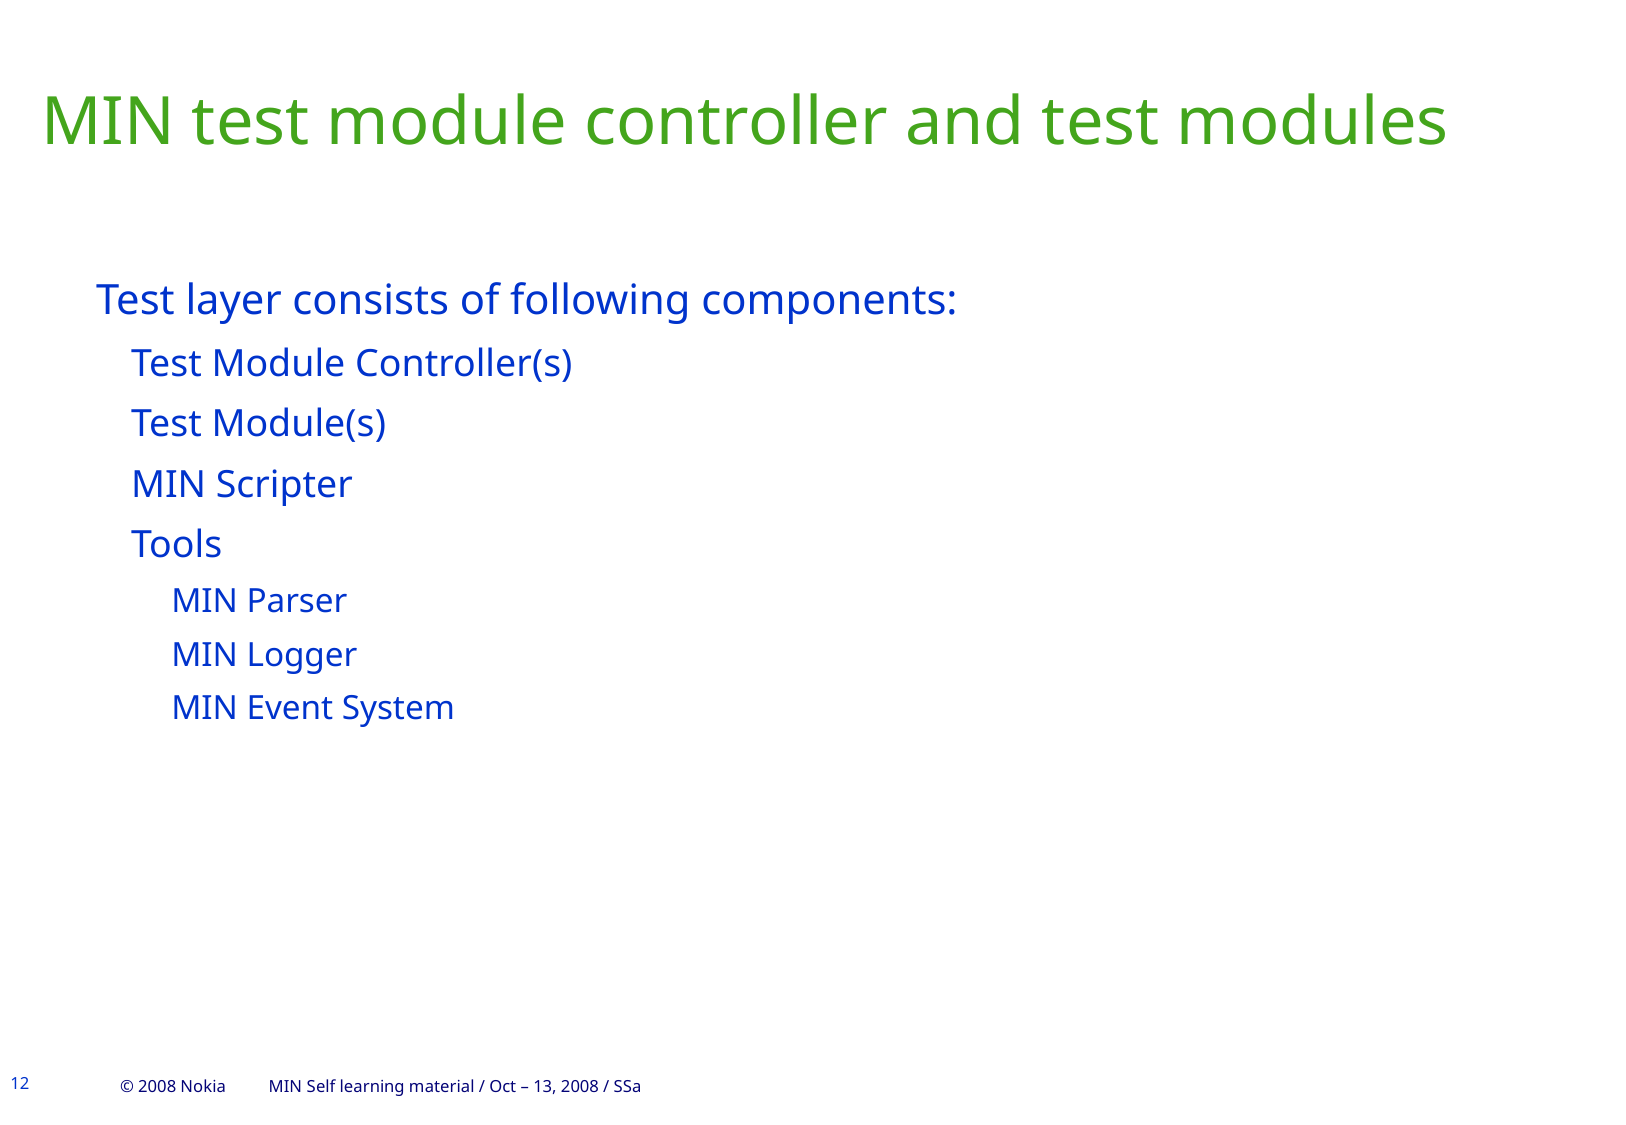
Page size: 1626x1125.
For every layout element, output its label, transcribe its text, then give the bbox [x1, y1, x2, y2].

list Test layer consists of following components: Test Module Controller(s) Test Module(s) MIN Scripter Tools MIN Parser MIN Logger MIN Event System [81, 262, 1544, 1006]
title MIN test module controller and test modules [41, 0, 1504, 174]
